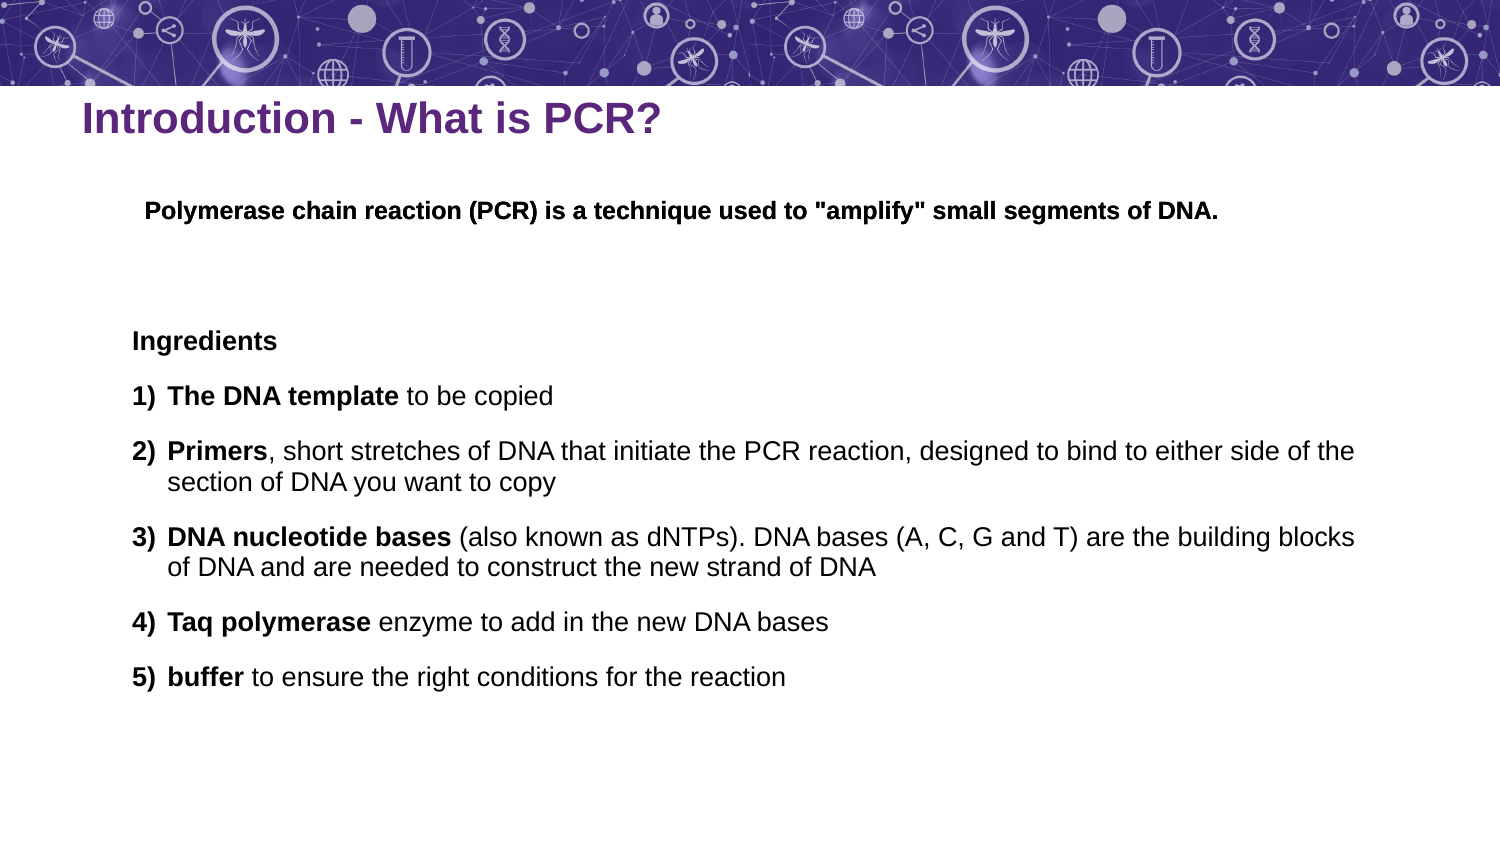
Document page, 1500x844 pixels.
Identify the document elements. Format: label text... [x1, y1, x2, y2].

text_box Polymerase chain reaction (PCR) is a technique used to "amplify" small segments of DNA. [129, 188, 1320, 249]
title Introduction - What is PCR? [54, 75, 1118, 151]
text_box Ingredients The DNA template to be copied Primers, short stretches of DNA that initiate the PCR reaction, designed to bind to either side of the section of DNA you want to copy DNA nucleotide bases (also known as dNTPs). DNA bases (A, C, G and T) are the building blocks of DNA and are needed to construct the new strand of DNA Taq polymerase enzyme to add in the new DNA bases buffer to ensure the right conditions for the reaction [117, 318, 1382, 780]
picture [0, 0, 1500, 86]
